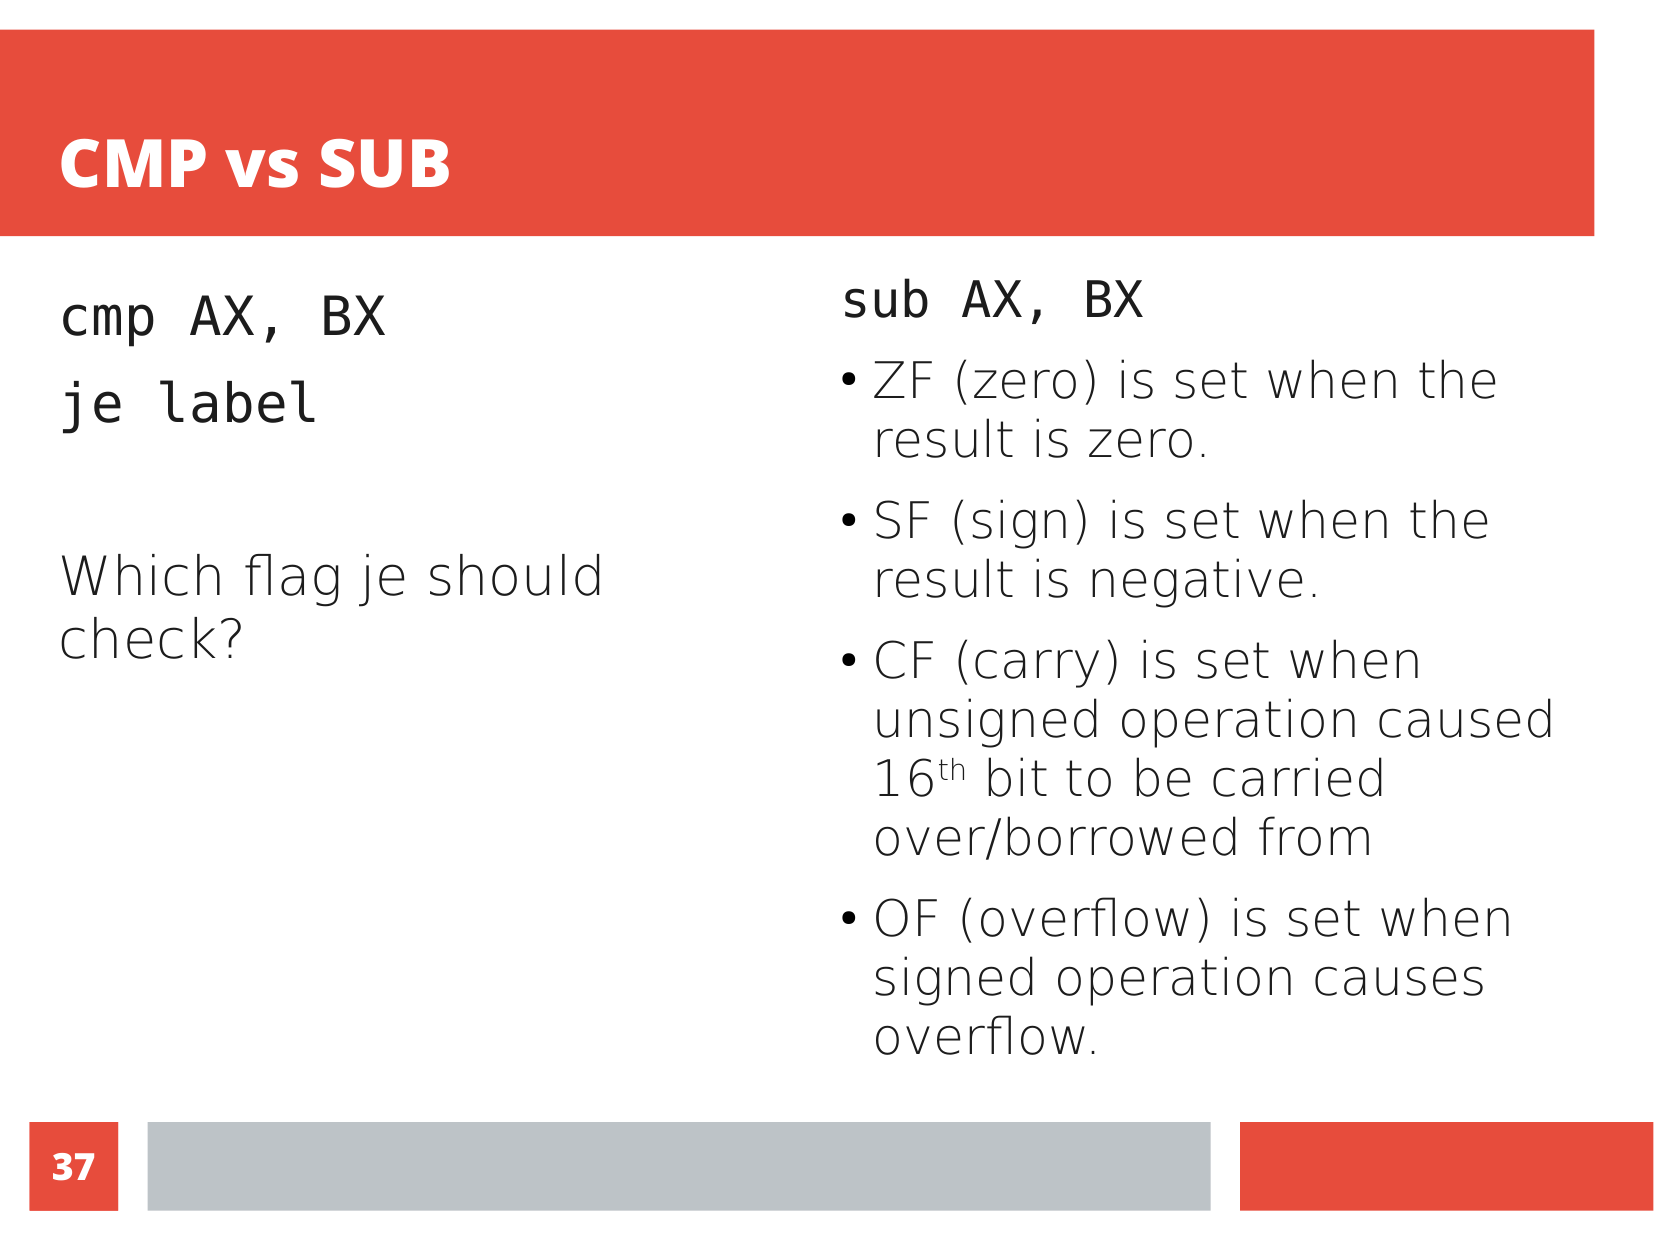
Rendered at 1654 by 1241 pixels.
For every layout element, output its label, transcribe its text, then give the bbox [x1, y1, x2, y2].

list cmp AX, BX je label Which flag je should check? [59, 285, 691, 1093]
list sub AX, BX ZF (zero) is set when the result is zero. SF (sign) is set when the result is negative. CF (carry) is set when unsigned operation caused 16th bit to be carried over/borrowed from OF (overflow) is set when signed operation causes overflow. [840, 270, 1561, 1068]
title CMP vs SUB [59, 59, 1595, 207]
